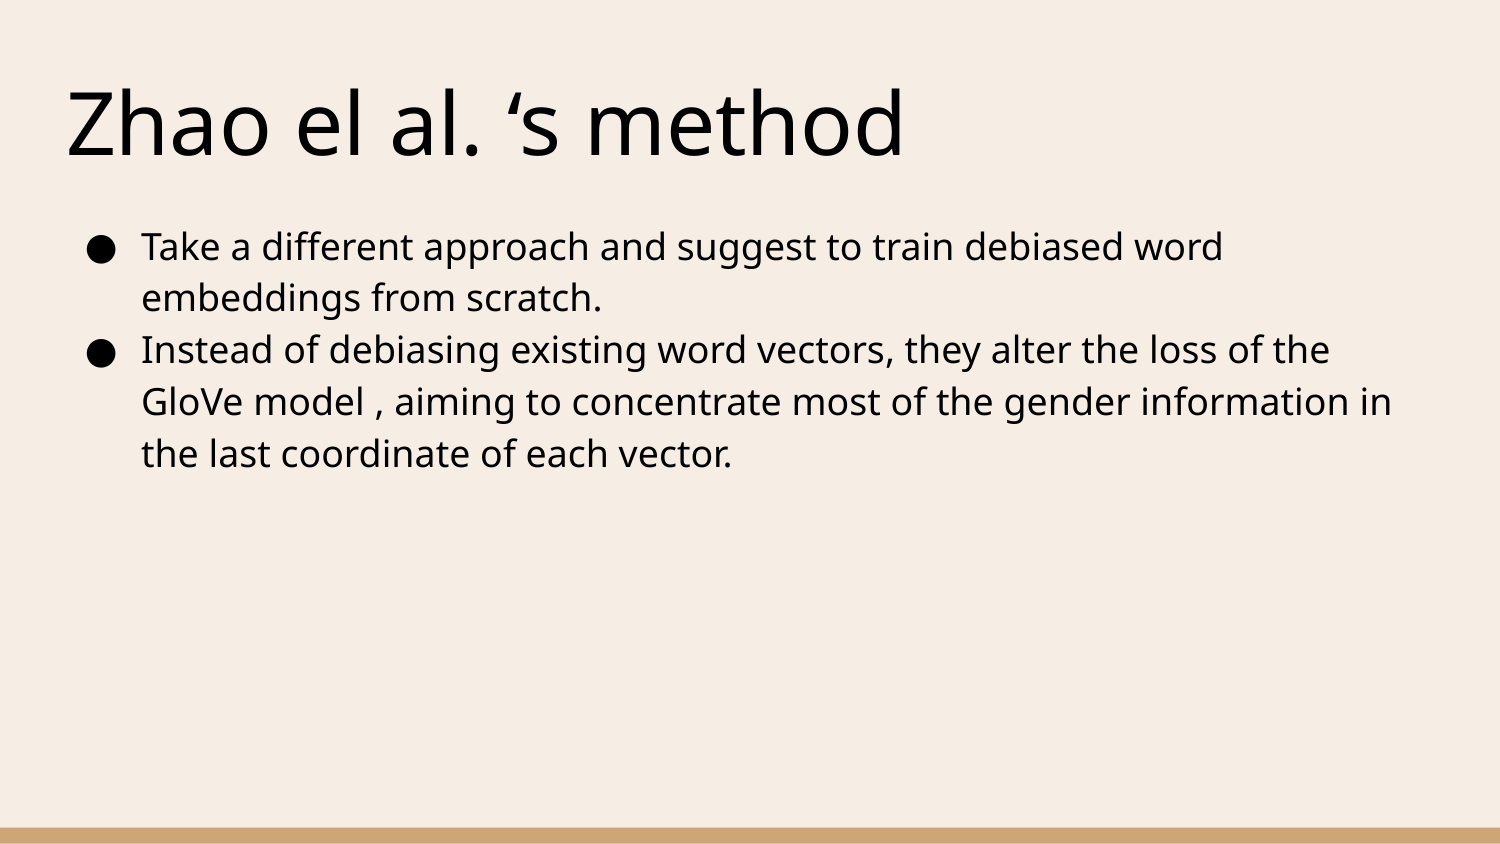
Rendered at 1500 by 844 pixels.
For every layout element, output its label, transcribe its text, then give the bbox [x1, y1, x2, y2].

title Zhao el al. ‘s method [51, 51, 1449, 189]
list Take a different approach and suggest to train debiased word embeddings from scratch. Instead of debiasing existing word vectors, they alter the loss of the GloVe model , aiming to concentrate most of the gender information in the last coordinate of each vector. [51, 200, 1449, 752]
